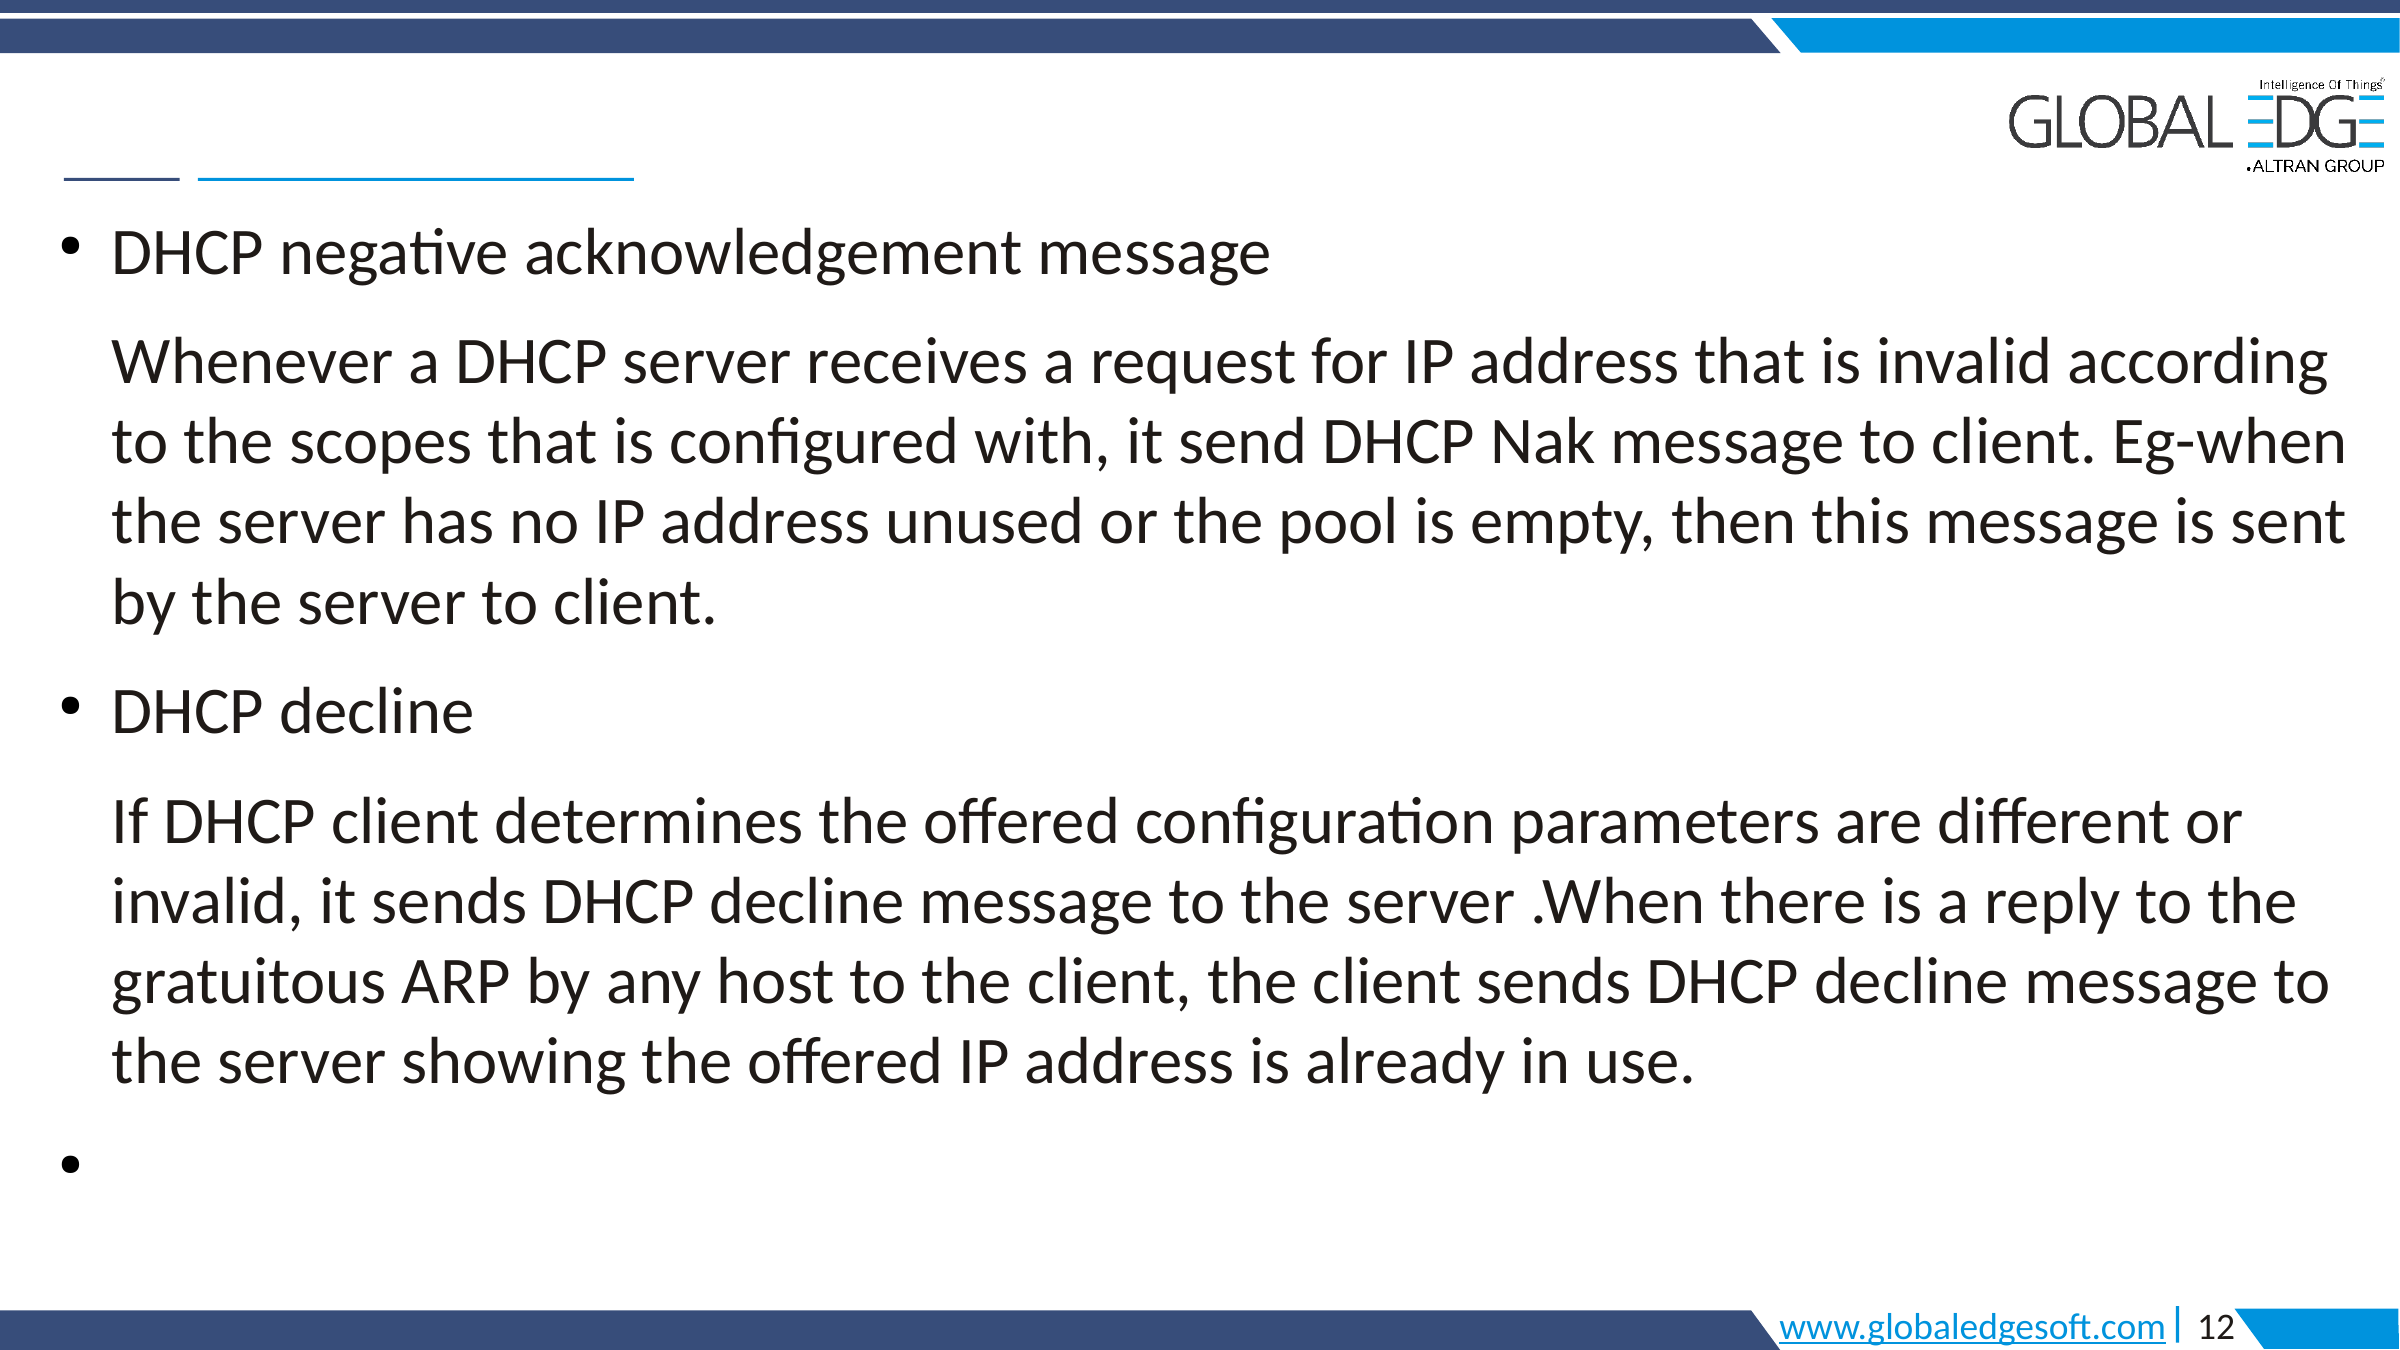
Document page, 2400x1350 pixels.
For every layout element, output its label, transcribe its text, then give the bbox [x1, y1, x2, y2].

picture [2001, 67, 2392, 182]
list DHCP negative acknowledgement message Whenever a DHCP server receives a request for IP address that is invalid according to the scopes that is configured with, it send DHCP Nak message to client. Eg-when the server has no IP address unused or the pool is empty, then this message is sent by the server to client. DHCP decline If DHCP client determines the offered configuration parameters are different or invalid, it sends DHCP decline message to the server .When there is a reply to the gratuitous ARP by any host to the client, the client sends DHCP decline message to the server showing the offered IP address is already in use. [40, 207, 2358, 1288]
